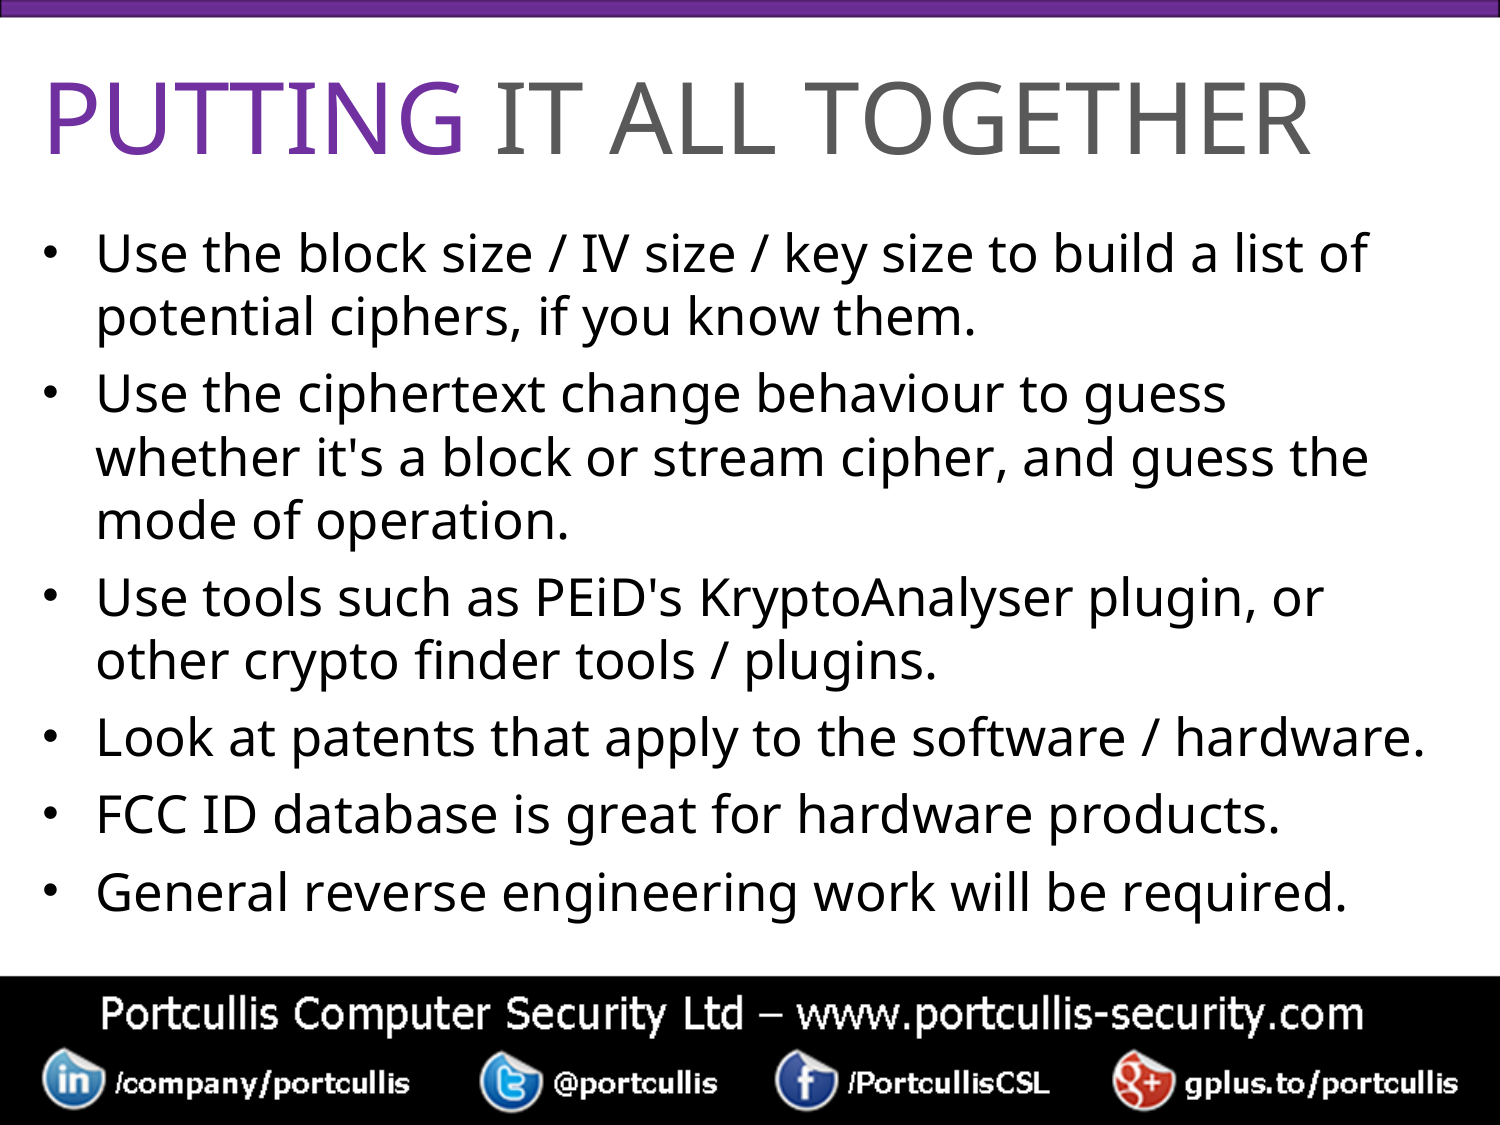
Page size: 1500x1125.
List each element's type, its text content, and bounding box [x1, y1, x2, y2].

title PUTTING IT ALL TOGETHER [41, 42, 1434, 202]
picture [0, 0, 1500, 1125]
list Use the block size / IV size / key size to build a list of potential ciphers, if you know them. Use the ciphertext change behaviour to guess whether it's a block or stream cipher, and guess the mode of operation. Use tools such as PEiD's KryptoAnalyser plugin, or other crypto finder tools / plugins. Look at patents that apply to the software / hardware. FCC ID database is great for hardware products. General reverse engineering work will be required. [41, 219, 1428, 965]
